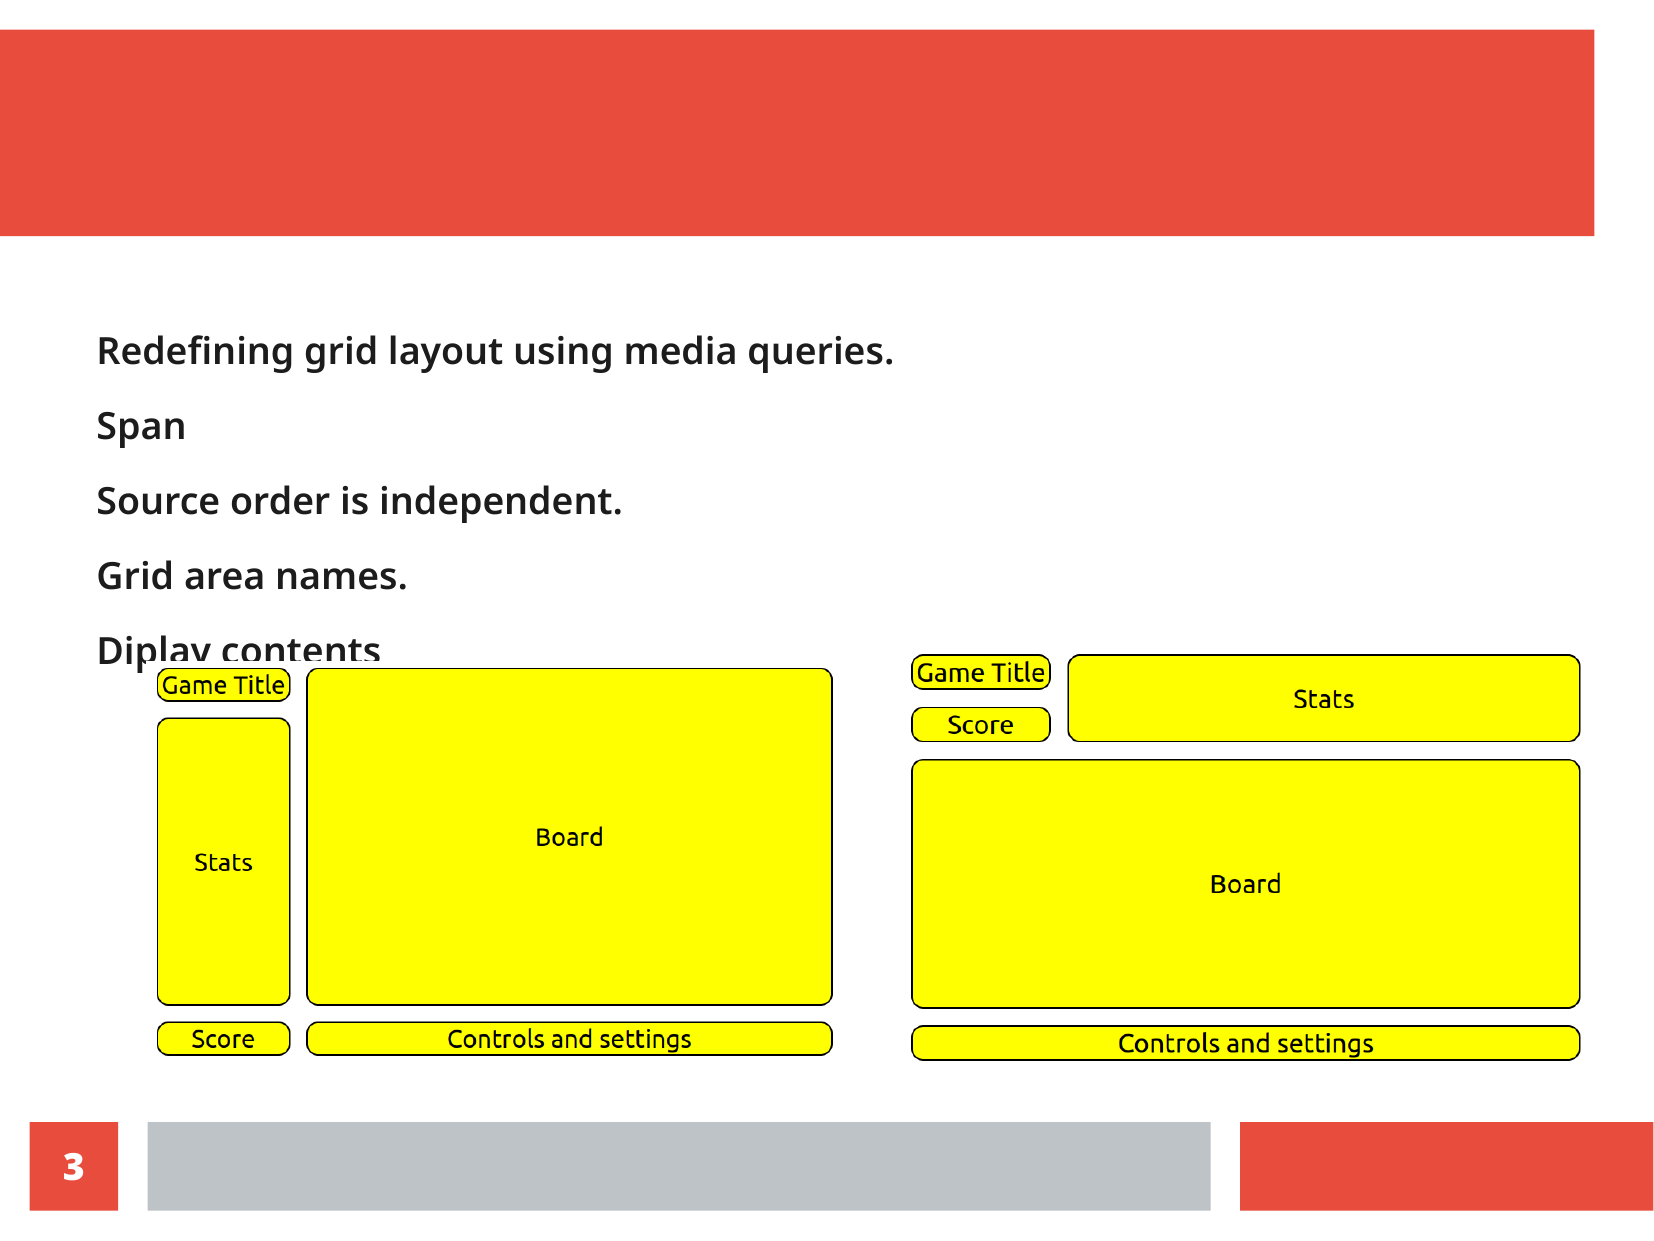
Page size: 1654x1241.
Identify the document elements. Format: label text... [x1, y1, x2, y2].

list Redefining grid layout using media queries. Span Source order is independent. Grid area names. Diplay contents [59, 324, 1565, 1093]
picture [146, 661, 837, 1075]
picture [909, 649, 1585, 1087]
